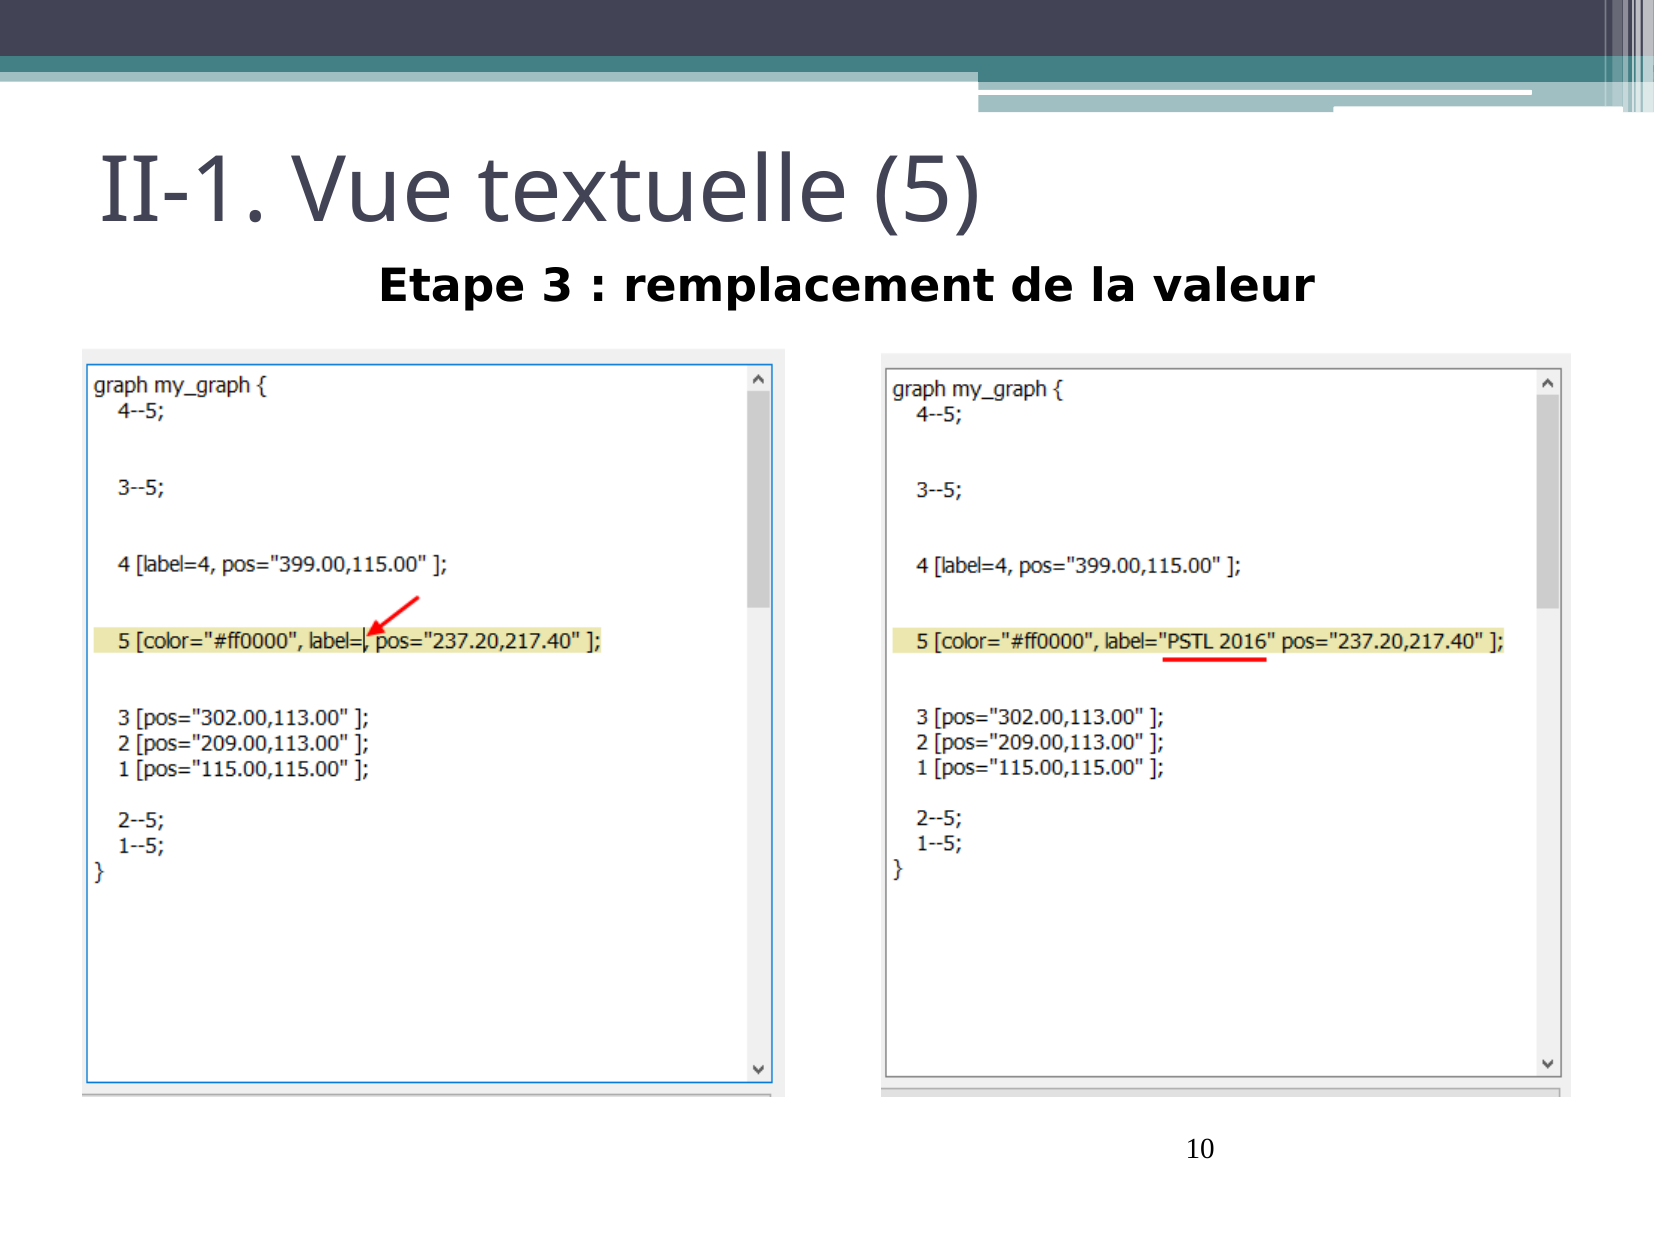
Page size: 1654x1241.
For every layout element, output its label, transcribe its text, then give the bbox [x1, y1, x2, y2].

picture [881, 343, 1571, 1097]
list Etape 3 : remplacement de la valeur [82, 247, 1571, 1064]
text_box [1185, 1129, 1571, 1216]
title II-1. Vue textuelle (5) [82, 88, 1571, 247]
picture [82, 325, 785, 1097]
